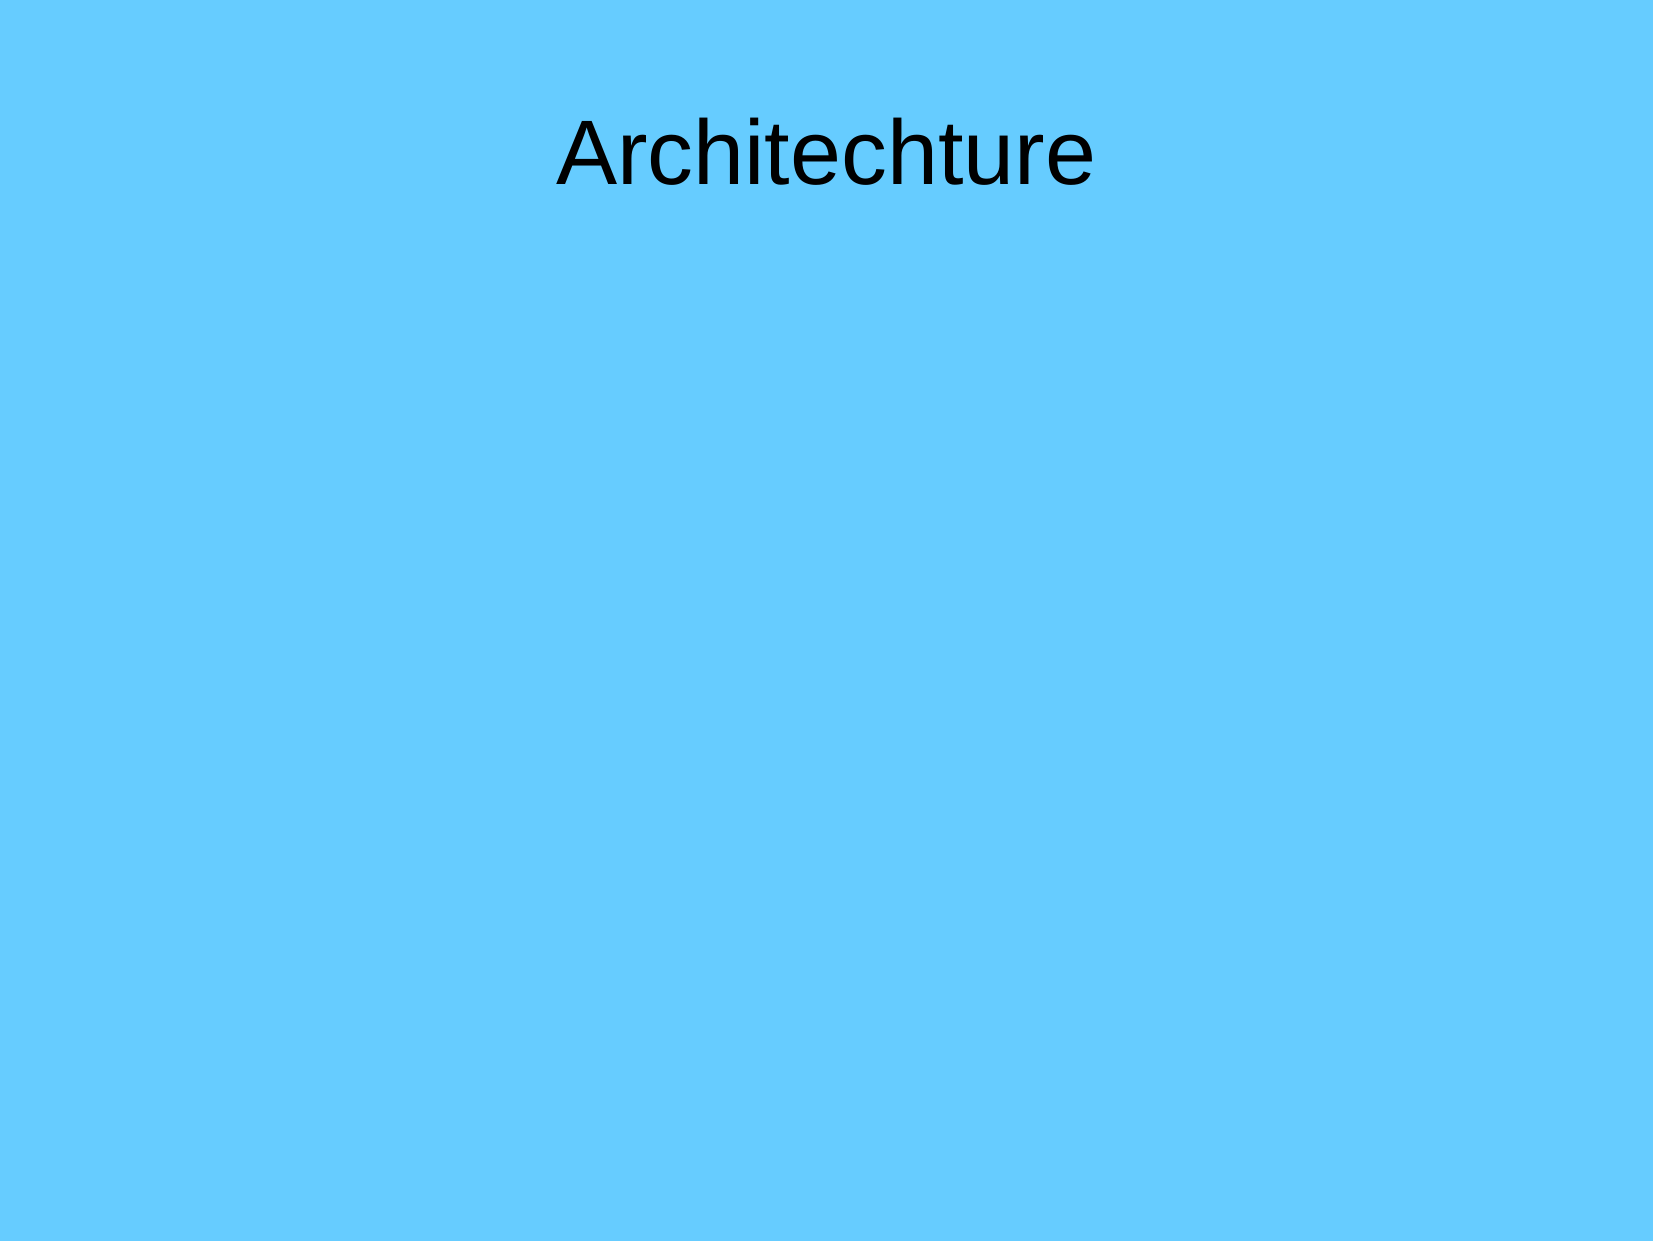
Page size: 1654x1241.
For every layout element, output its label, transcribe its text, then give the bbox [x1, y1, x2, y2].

title Architechture [82, 49, 1571, 257]
